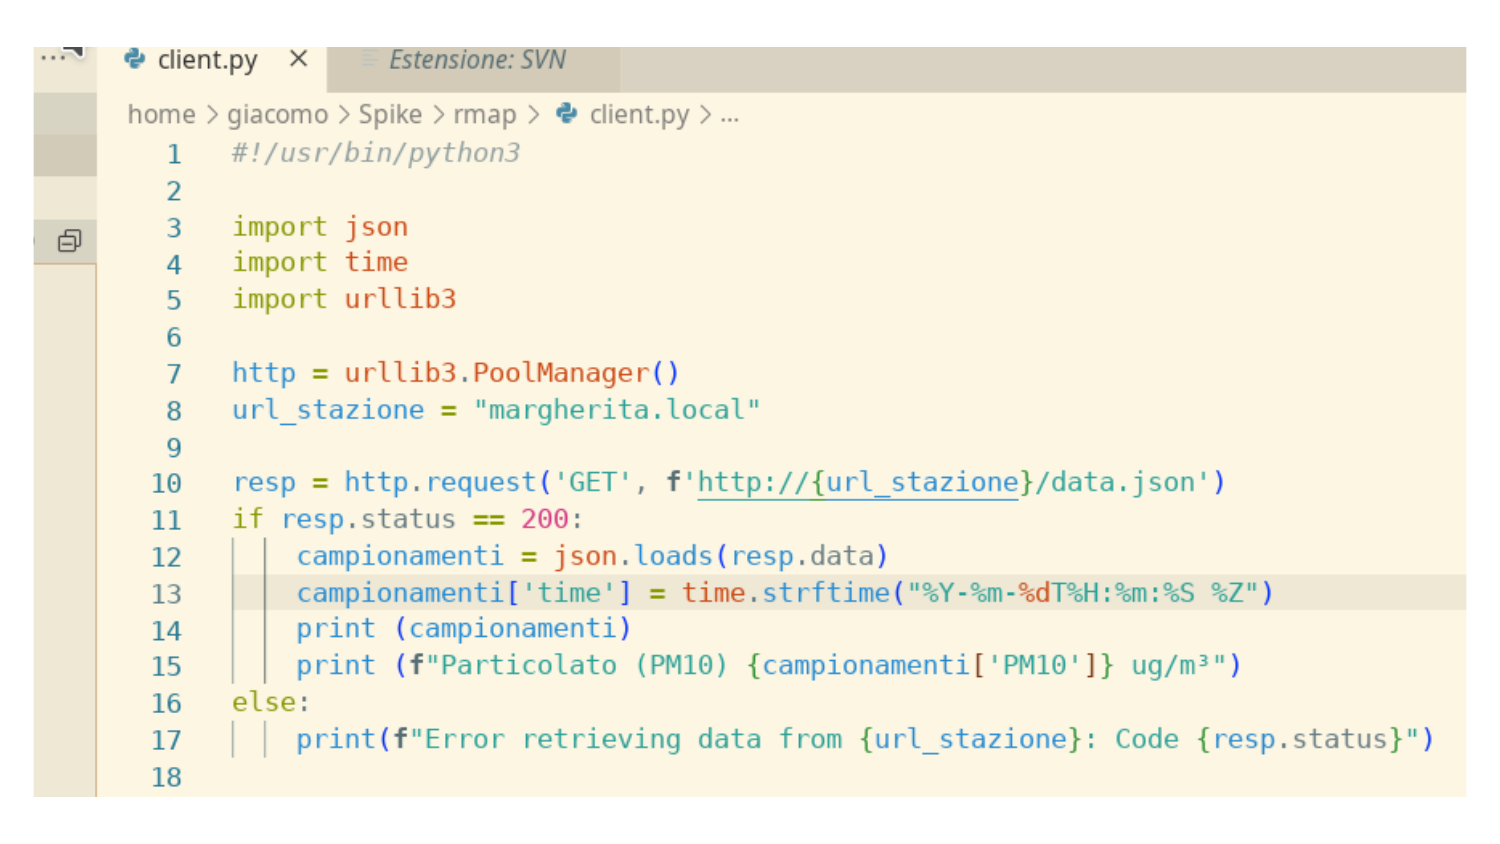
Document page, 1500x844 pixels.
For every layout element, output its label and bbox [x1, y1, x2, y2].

picture [33, 47, 1467, 797]
